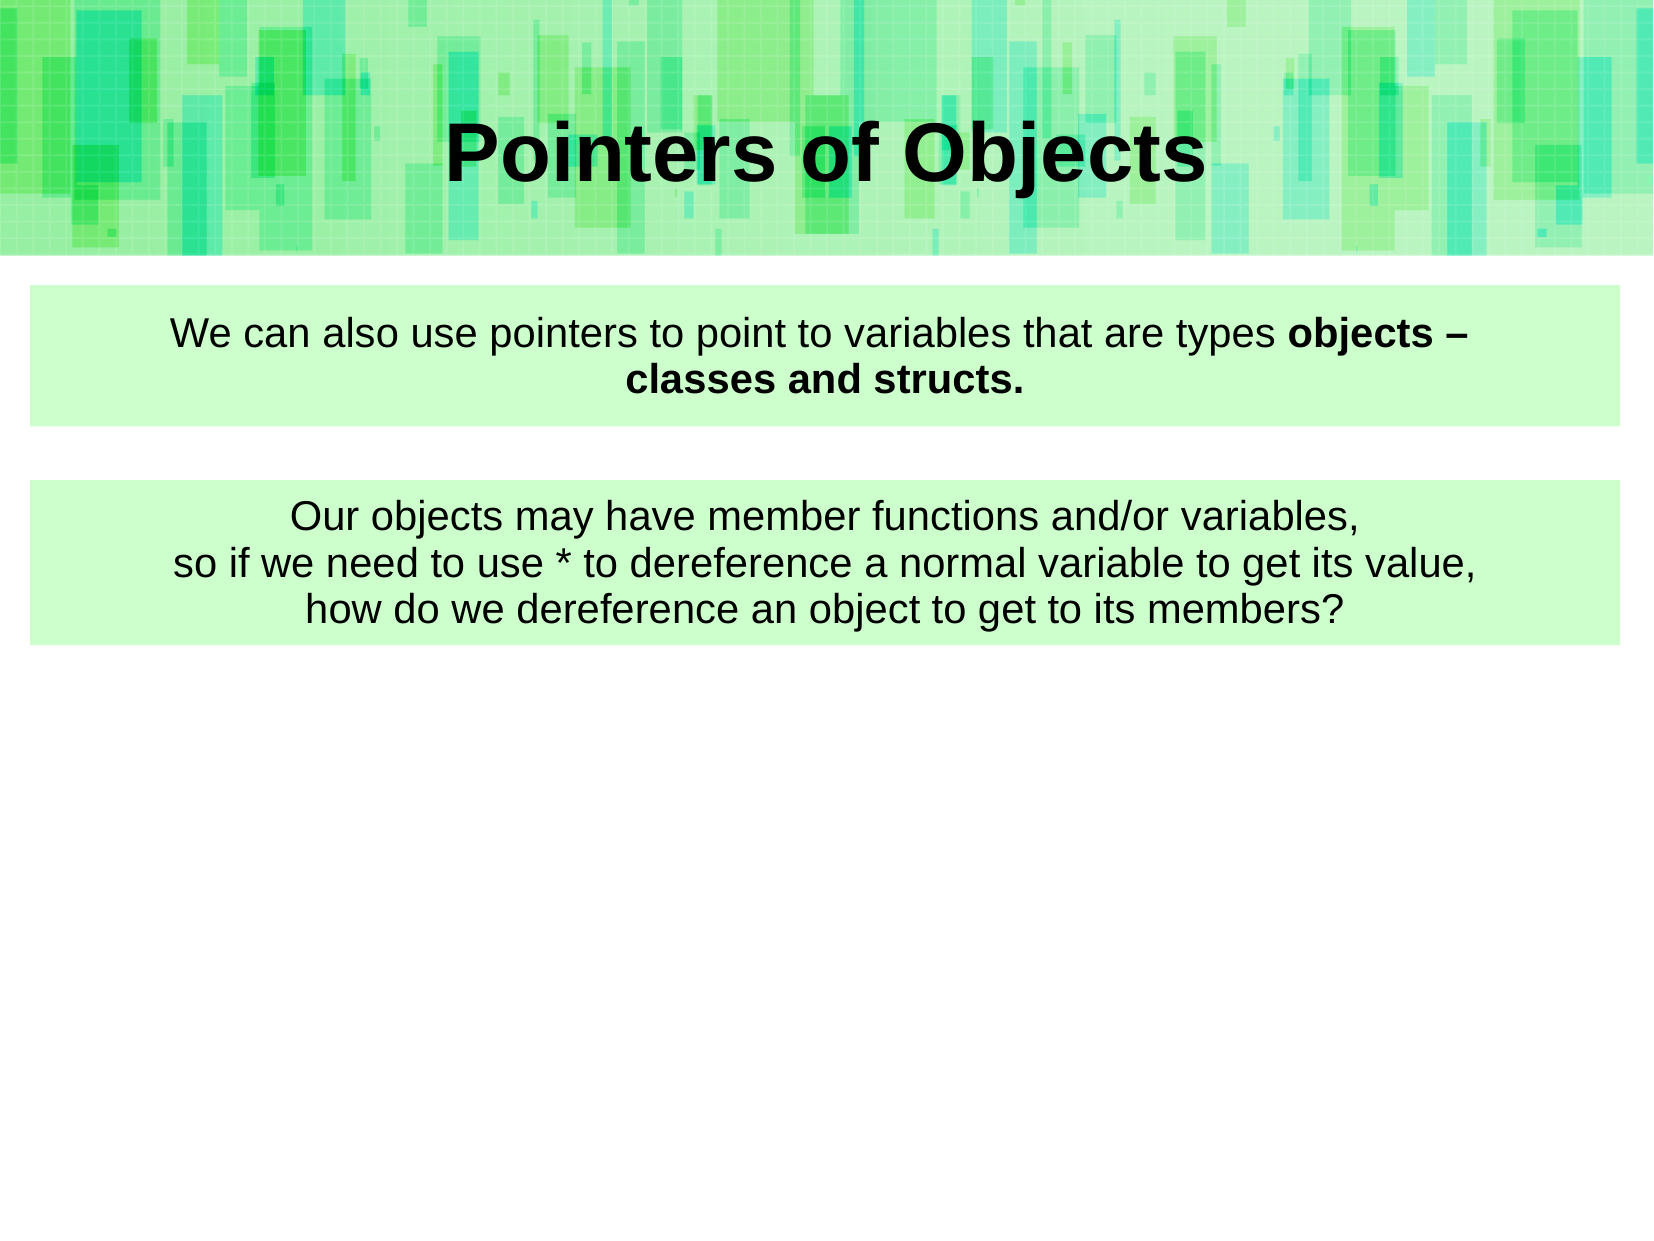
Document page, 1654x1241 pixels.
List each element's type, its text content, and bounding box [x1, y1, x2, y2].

title Pointers of Objects [82, 49, 1571, 257]
picture [0, 0, 1654, 1241]
text_box We can also use pointers to point to variables that are types objects – classes and structs. [30, 285, 1621, 427]
text_box Our objects may have member functions and/or variables, so if we need to use * to dereference a normal variable to get its value, how do we dereference an object to get to its members? [30, 480, 1621, 646]
